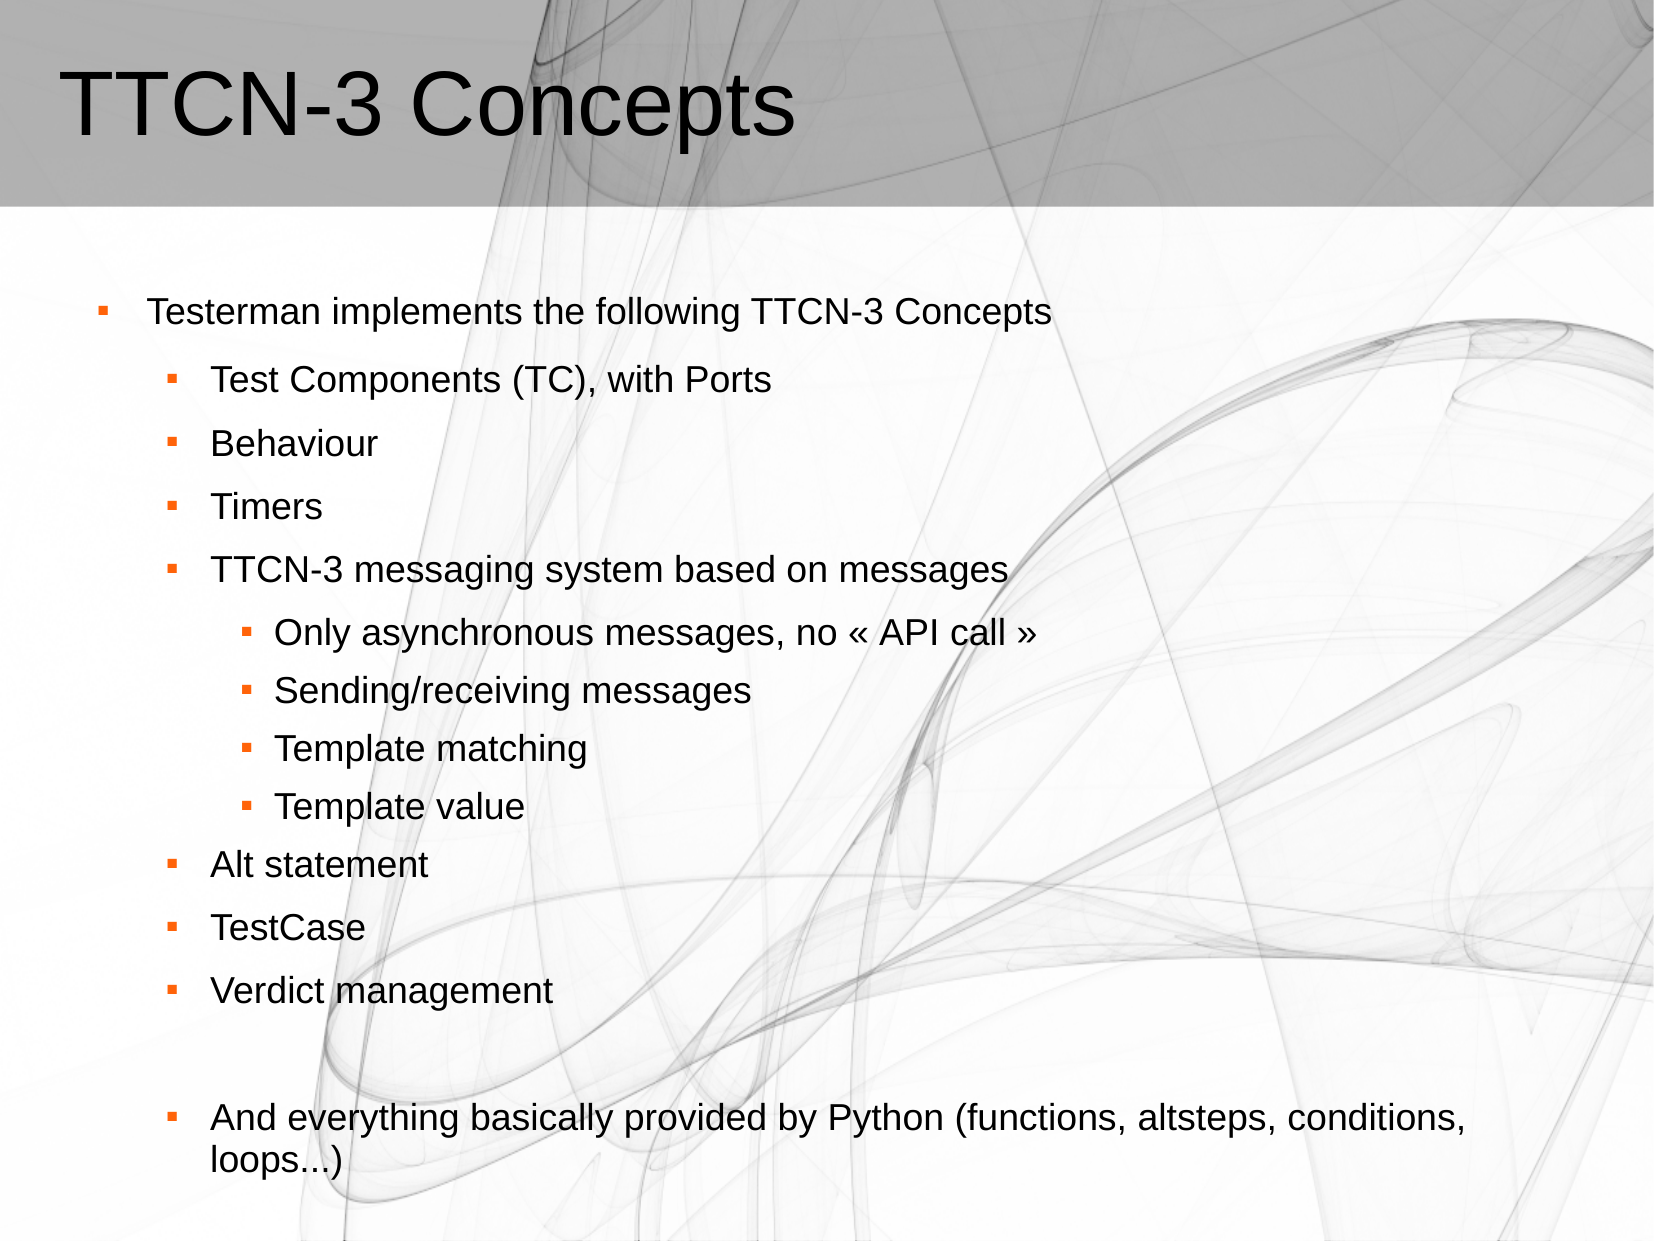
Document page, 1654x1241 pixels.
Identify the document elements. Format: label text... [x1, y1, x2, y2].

title TTCN-3 Concepts [59, 0, 1595, 208]
list Testerman implements the following TTCN-3 Concepts Test Components (TC), with Ports Behaviour Timers TTCN-3 messaging system based on messages Only asynchronous messages, no « API call » Sending/receiving messages Template matching Template value Alt statement TestCase Verdict management And everything basically provided by Python (functions, altsteps, conditions, loops...) [82, 290, 1571, 1182]
